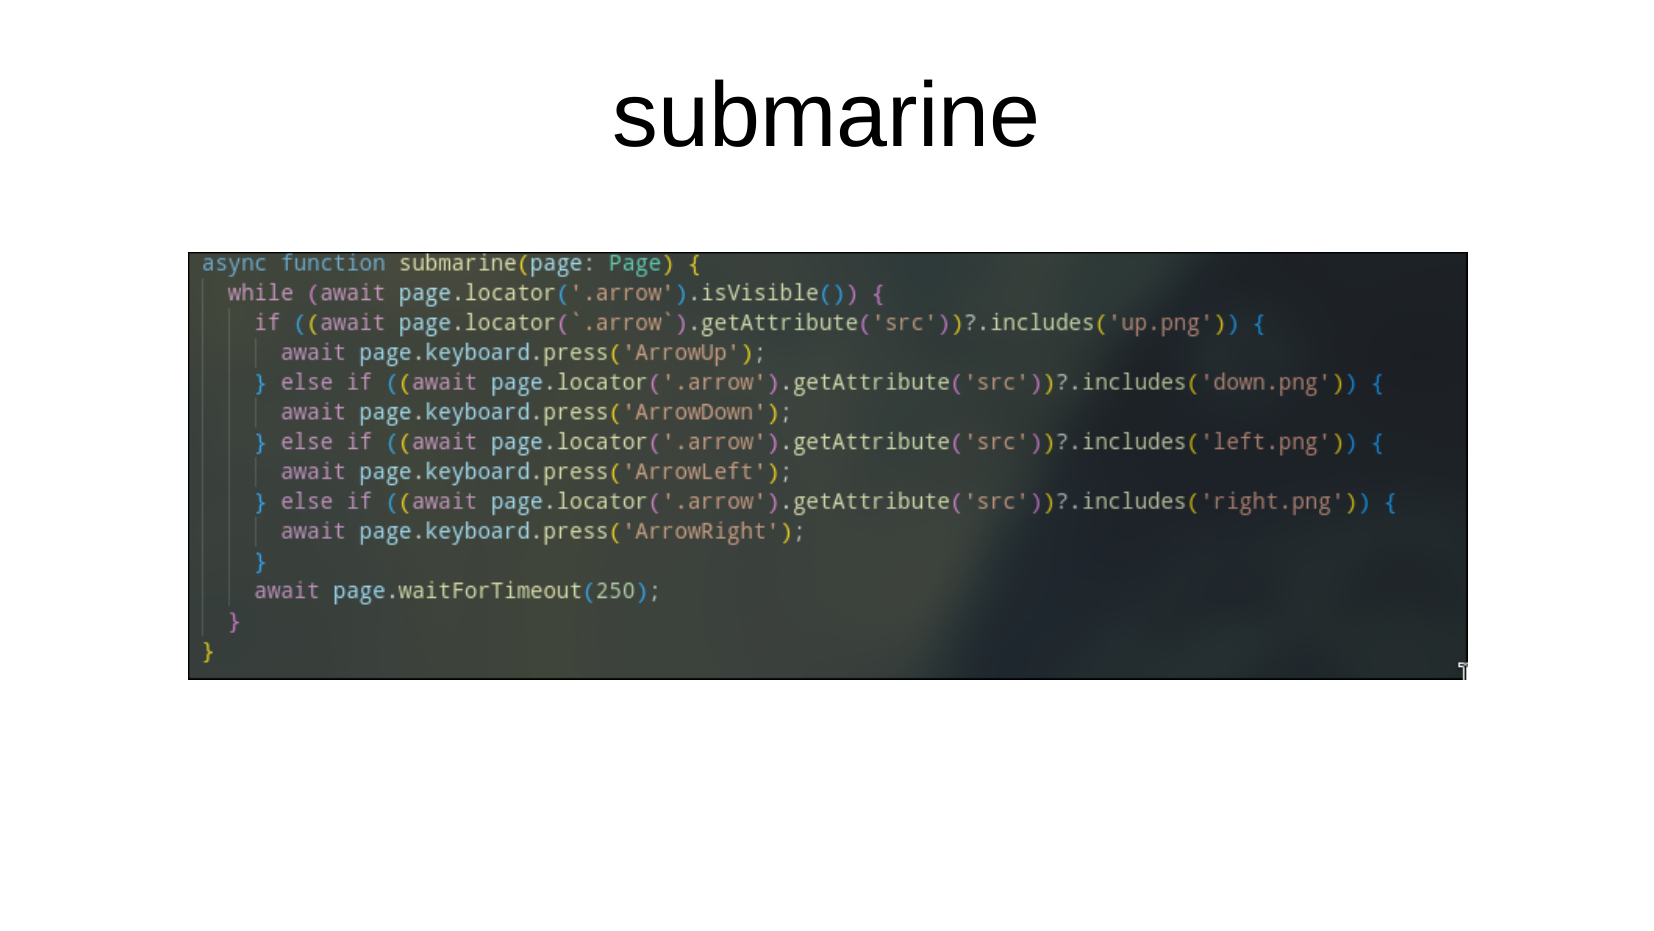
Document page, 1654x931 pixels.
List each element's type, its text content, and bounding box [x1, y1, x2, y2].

picture [188, 252, 1468, 680]
title submarine [82, 37, 1571, 193]
